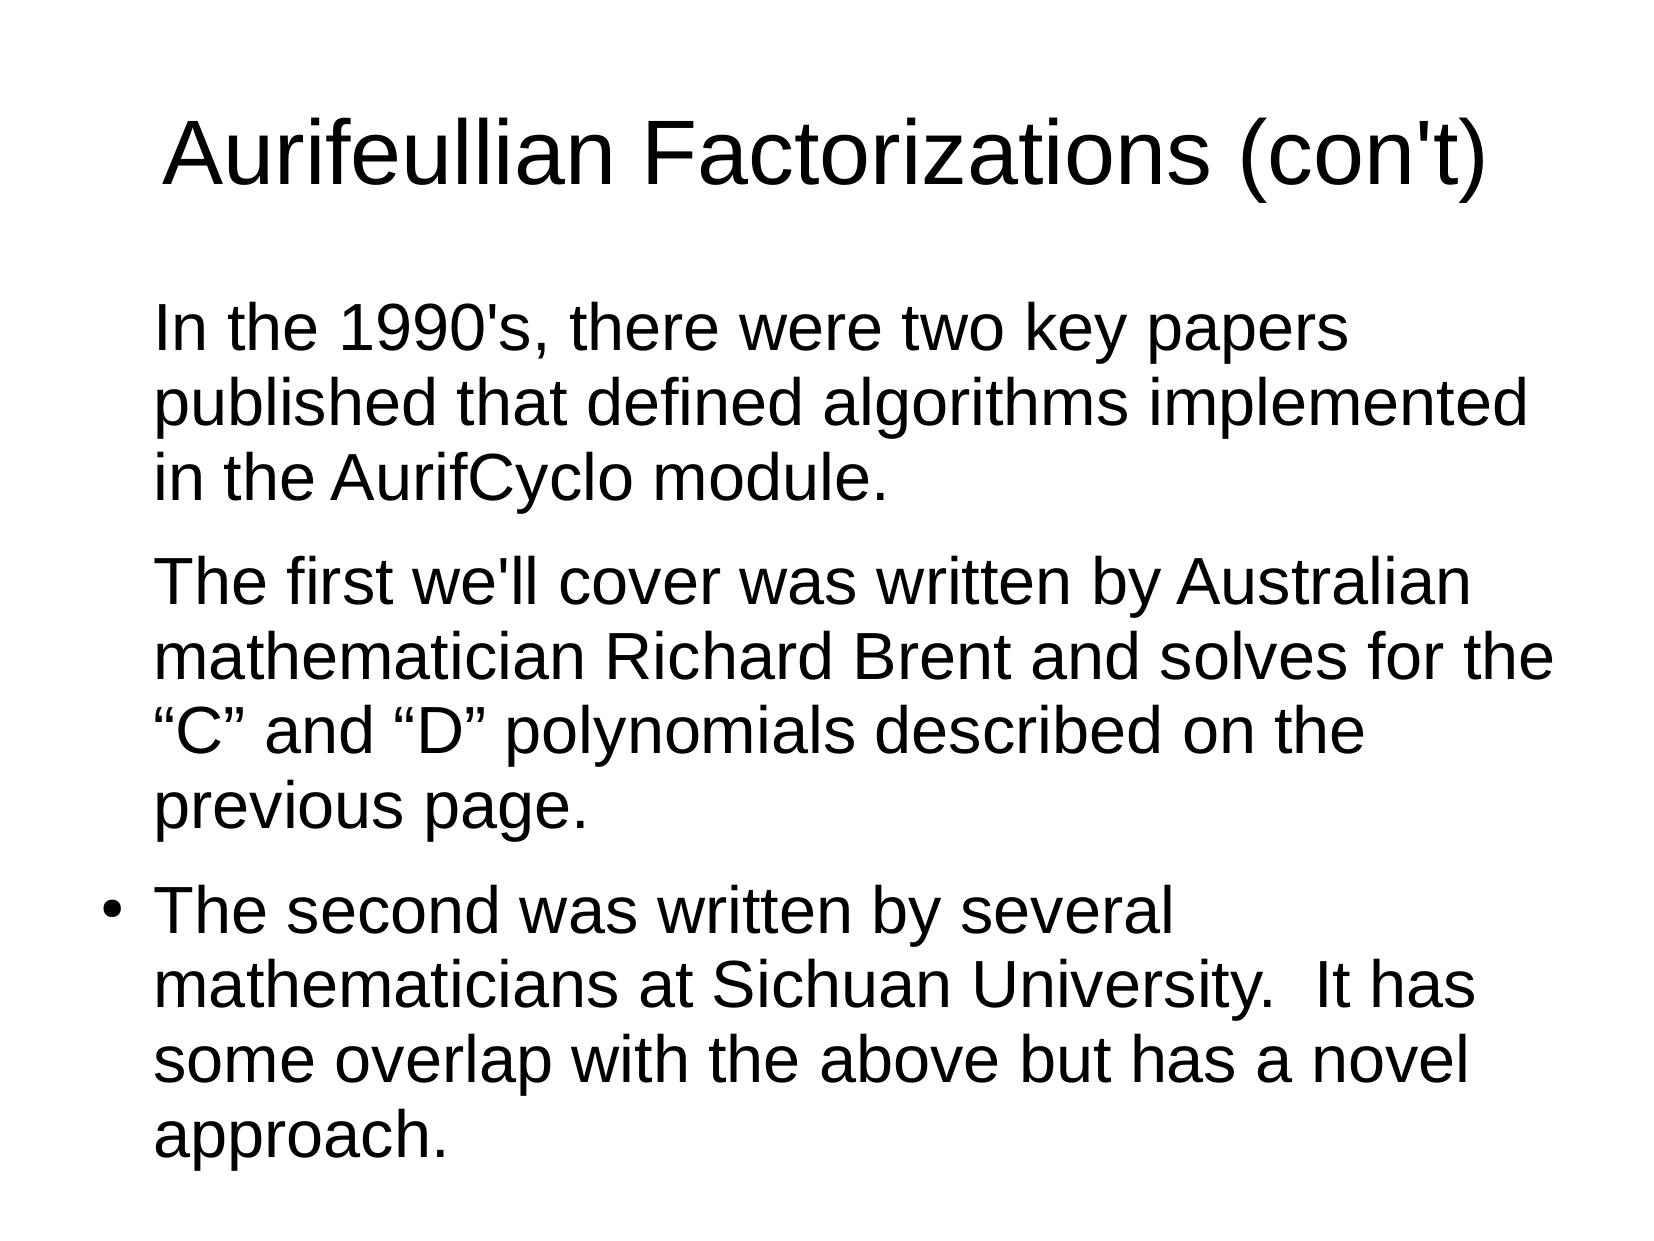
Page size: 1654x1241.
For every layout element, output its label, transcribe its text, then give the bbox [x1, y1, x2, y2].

title Aurifeullian Factorizations (con't) [82, 49, 1571, 257]
list In the 1990's, there were two key papers published that defined algorithms implemented in the AurifCyclo module. The first we'll cover was written by Australian mathematician Richard Brent and solves for the “C” and “D” polynomials described on the previous page. The second was written by several mathematicians at Sichuan University. It has some overlap with the above but has a novel approach. [82, 290, 1571, 1010]
